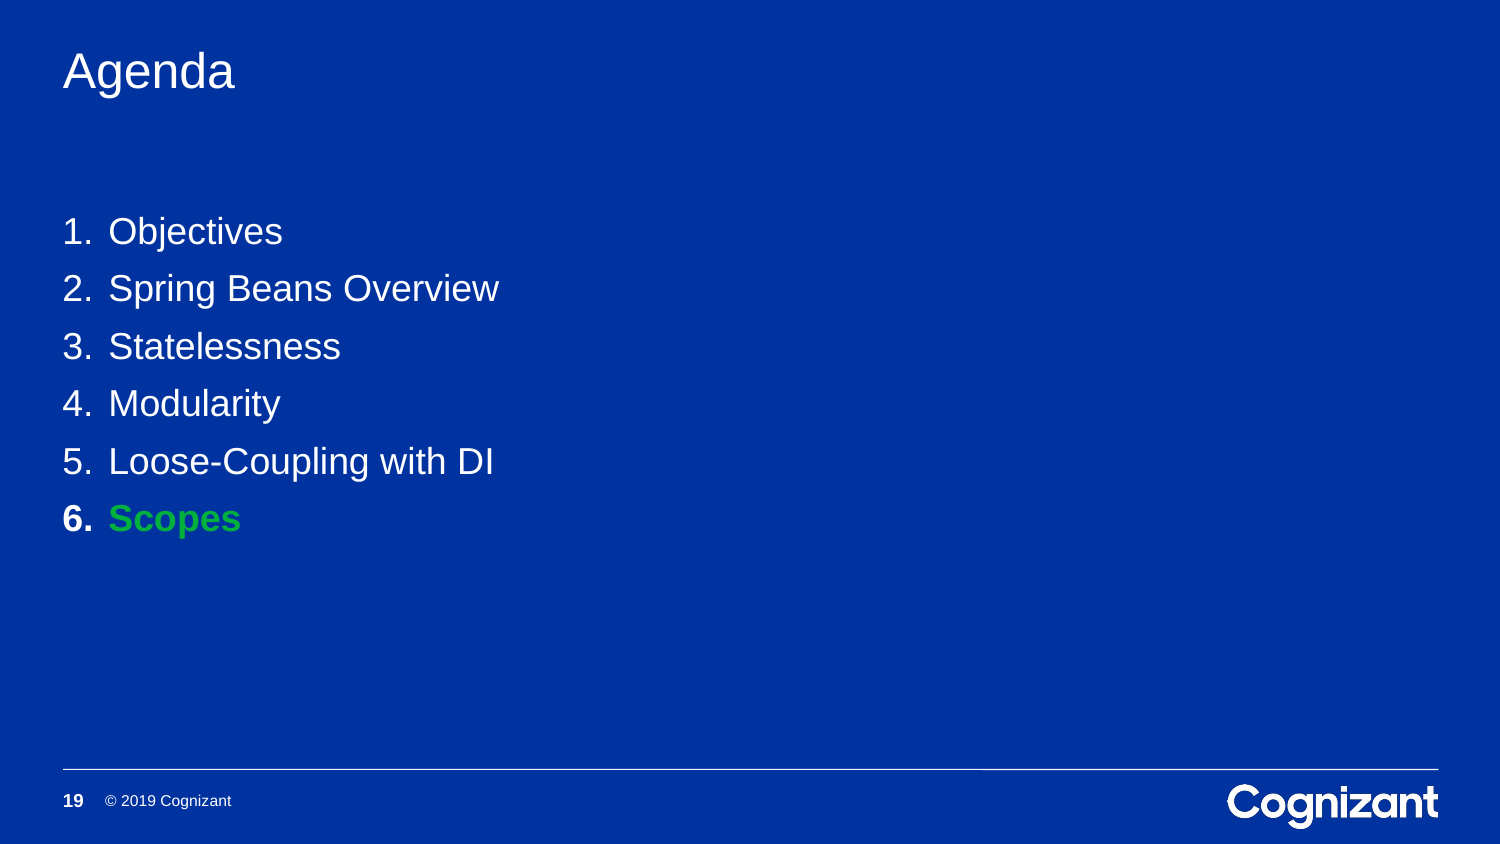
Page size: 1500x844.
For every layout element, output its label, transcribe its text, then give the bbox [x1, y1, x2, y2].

text_box © 2019 Cognizant [104, 787, 855, 813]
text_box Agenda [73, 58, 85, 74]
text_box <number> [63, 787, 101, 813]
text_box Agenda [62, 44, 1439, 175]
text_box Objectives Spring Beans Overview Statelessness Modularity Loose-Coupling with DI Scopes [61, 206, 1438, 751]
picture [1227, 784, 1438, 829]
